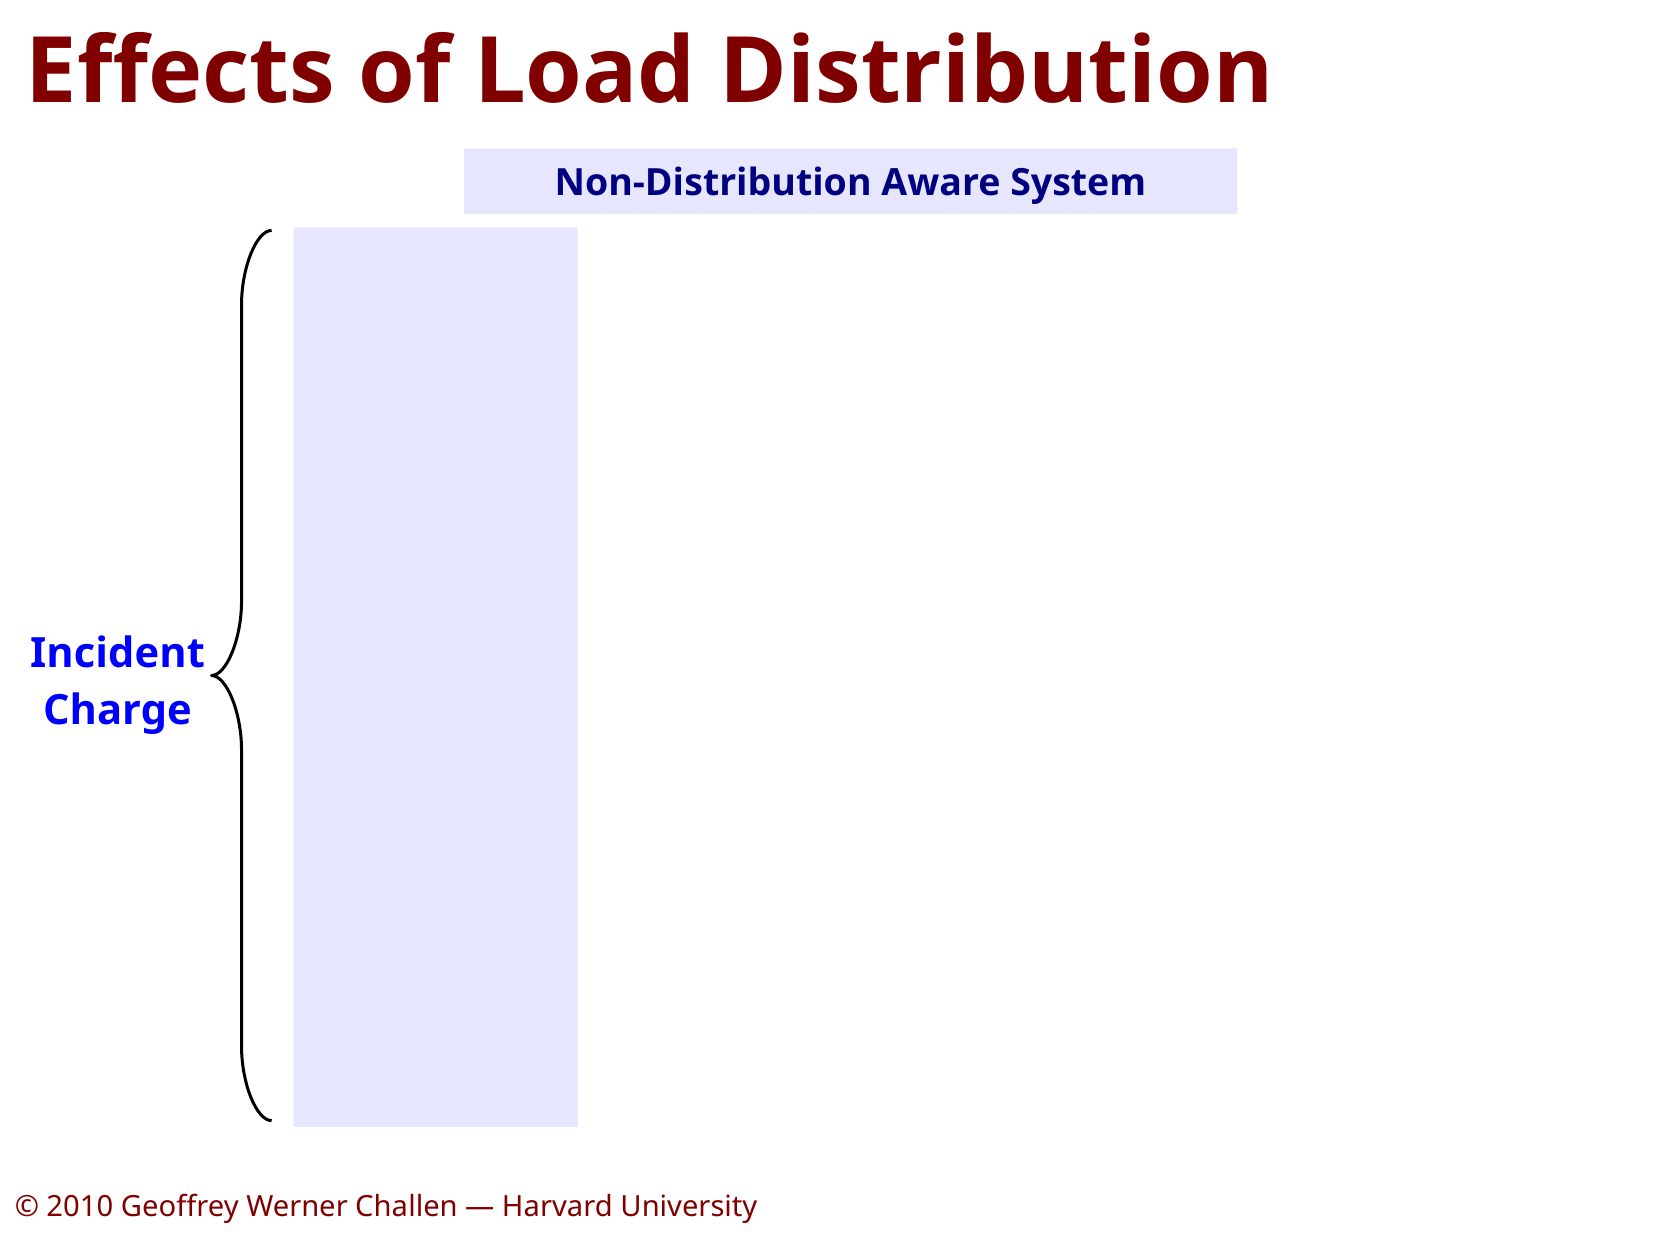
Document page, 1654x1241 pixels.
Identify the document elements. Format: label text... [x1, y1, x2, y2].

text_box Incident Charge [0, 615, 236, 729]
title Effects of Load Distribution [25, 12, 1438, 121]
text_box Non-Distribution Aware System [464, 148, 1238, 208]
text_box [293, 227, 578, 1127]
